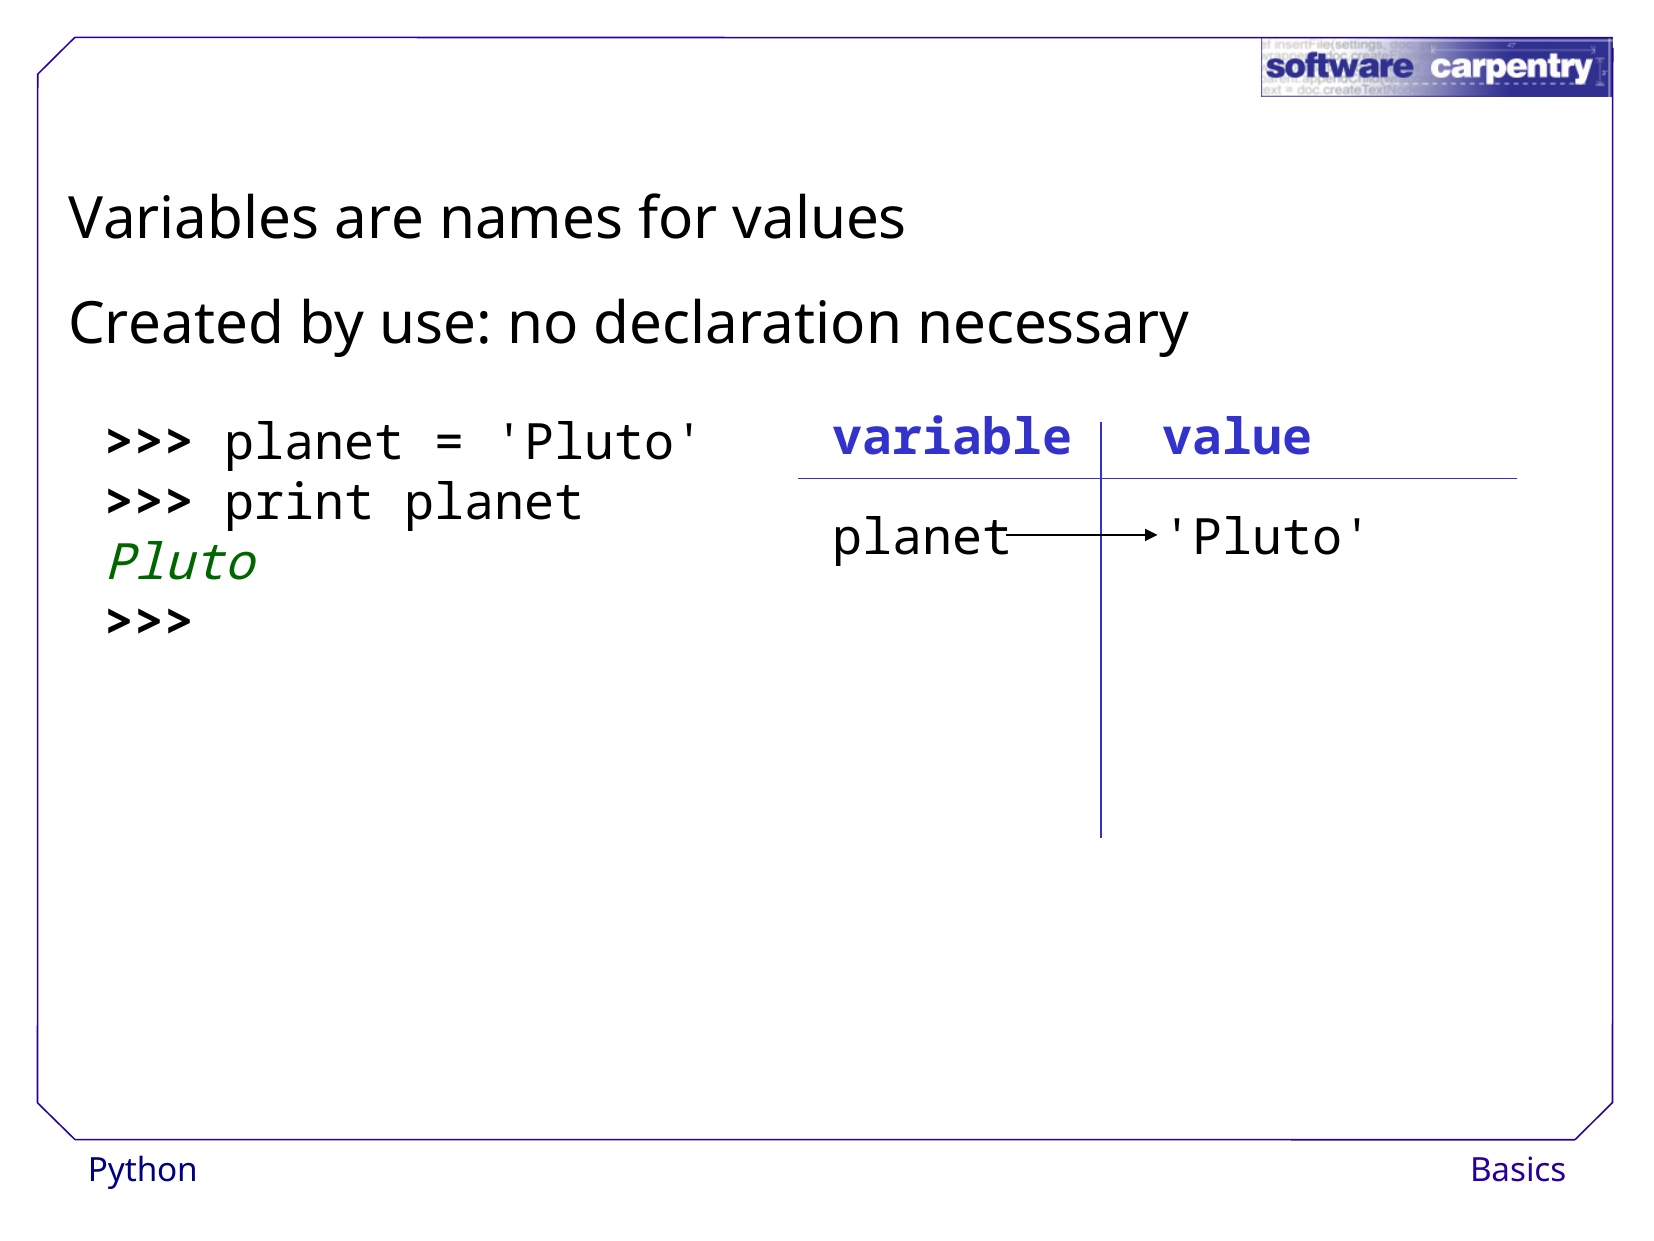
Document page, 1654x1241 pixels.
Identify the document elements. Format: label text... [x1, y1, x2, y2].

text_box Variables are names for values Created by use: no declaration necessary [53, 137, 1355, 364]
text_box value [1148, 402, 1413, 479]
text_box 'Pluto' [1148, 497, 1413, 809]
text_box >>> planet = 'Pluto' >>> print planet Pluto >>> [89, 402, 657, 885]
picture [1261, 39, 1613, 97]
text_box planet [817, 497, 1083, 810]
text_box variable [817, 402, 1083, 479]
